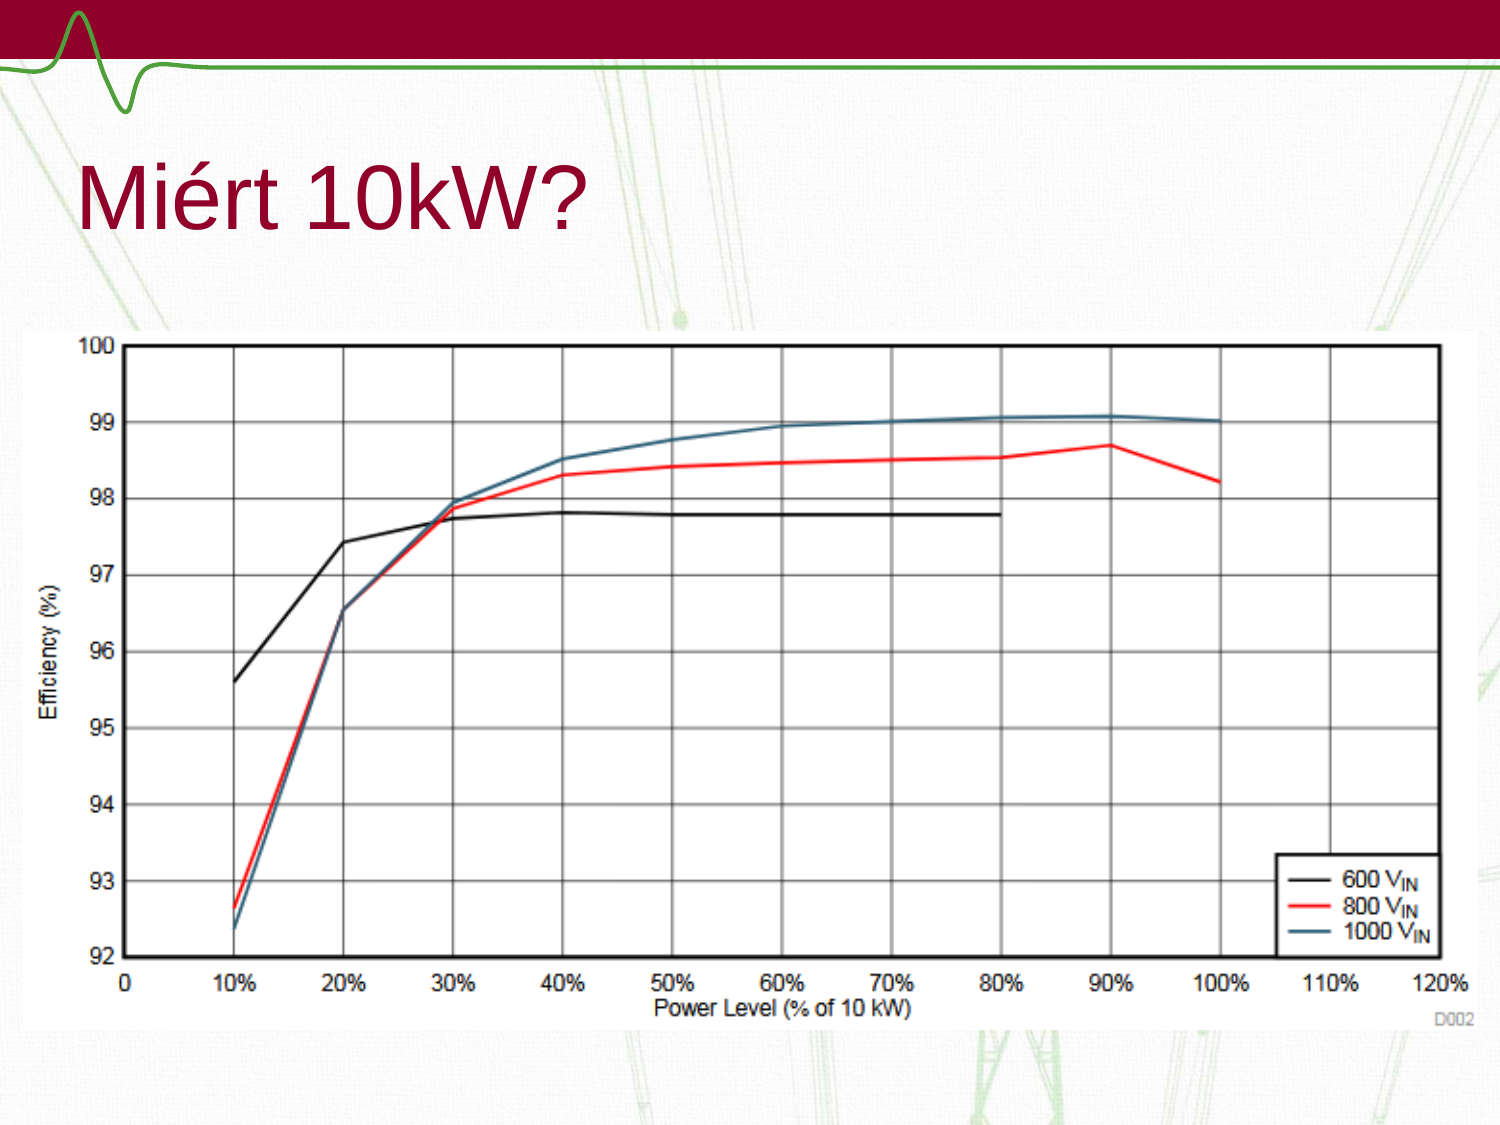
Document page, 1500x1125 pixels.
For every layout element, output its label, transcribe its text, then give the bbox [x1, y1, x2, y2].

picture [0, 59, 53, 69]
picture [0, 59, 1500, 1125]
picture [102, 59, 1500, 103]
title Miért 10kW? [75, 103, 1425, 292]
